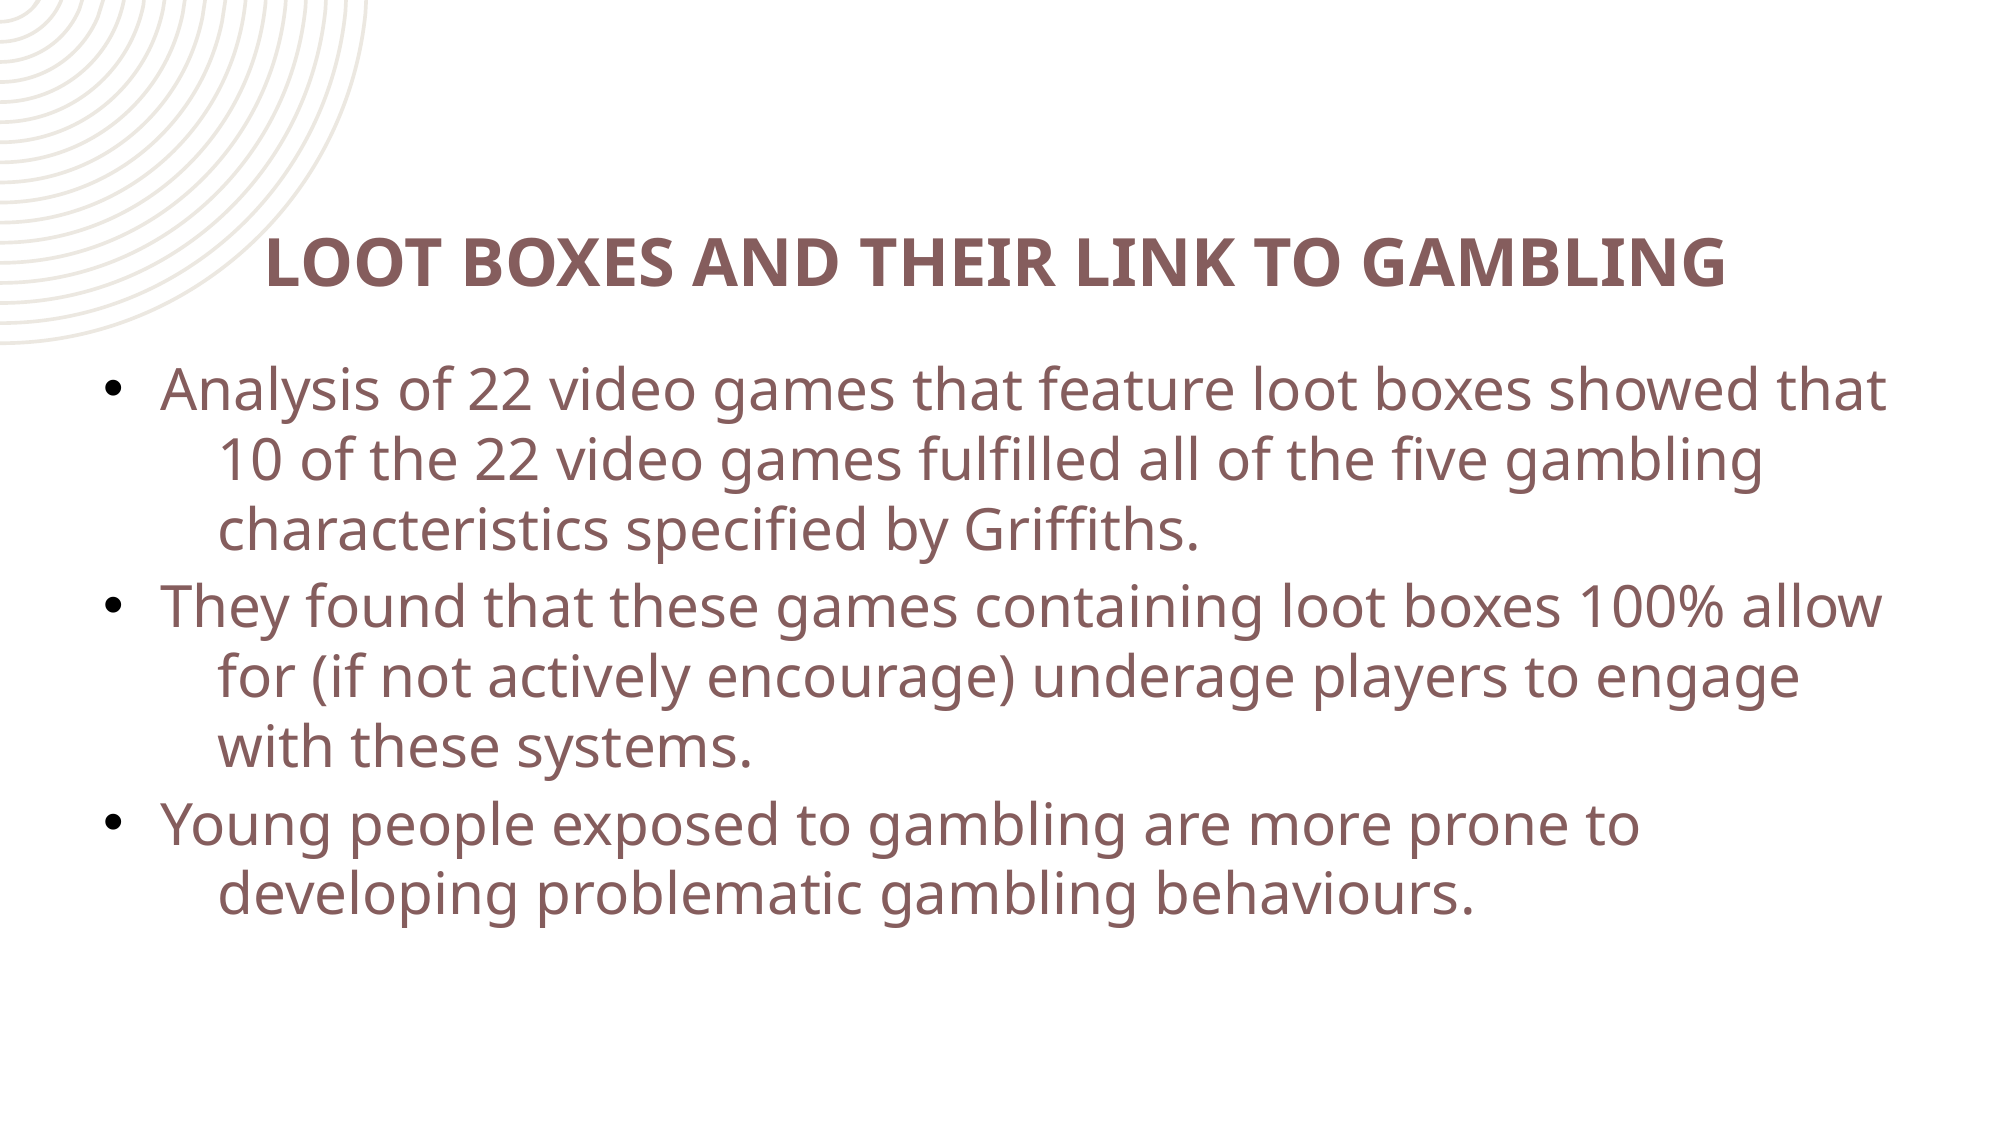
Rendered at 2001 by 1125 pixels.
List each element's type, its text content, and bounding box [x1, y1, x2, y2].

list Analysis of 22 video games that feature loot boxes showed that 10 of the 22 video games fulfilled all of the five gambling characteristics specified by Griffiths. They found that these games containing loot boxes 100% allow for (if not actively encourage) underage players to engage with these systems. Young people exposed to gambling are more prone to developing problematic gambling behaviours. [88, 345, 1913, 1073]
title LOOT BOXES AND THEIR LINK TO GAMBLING [118, 212, 1876, 326]
